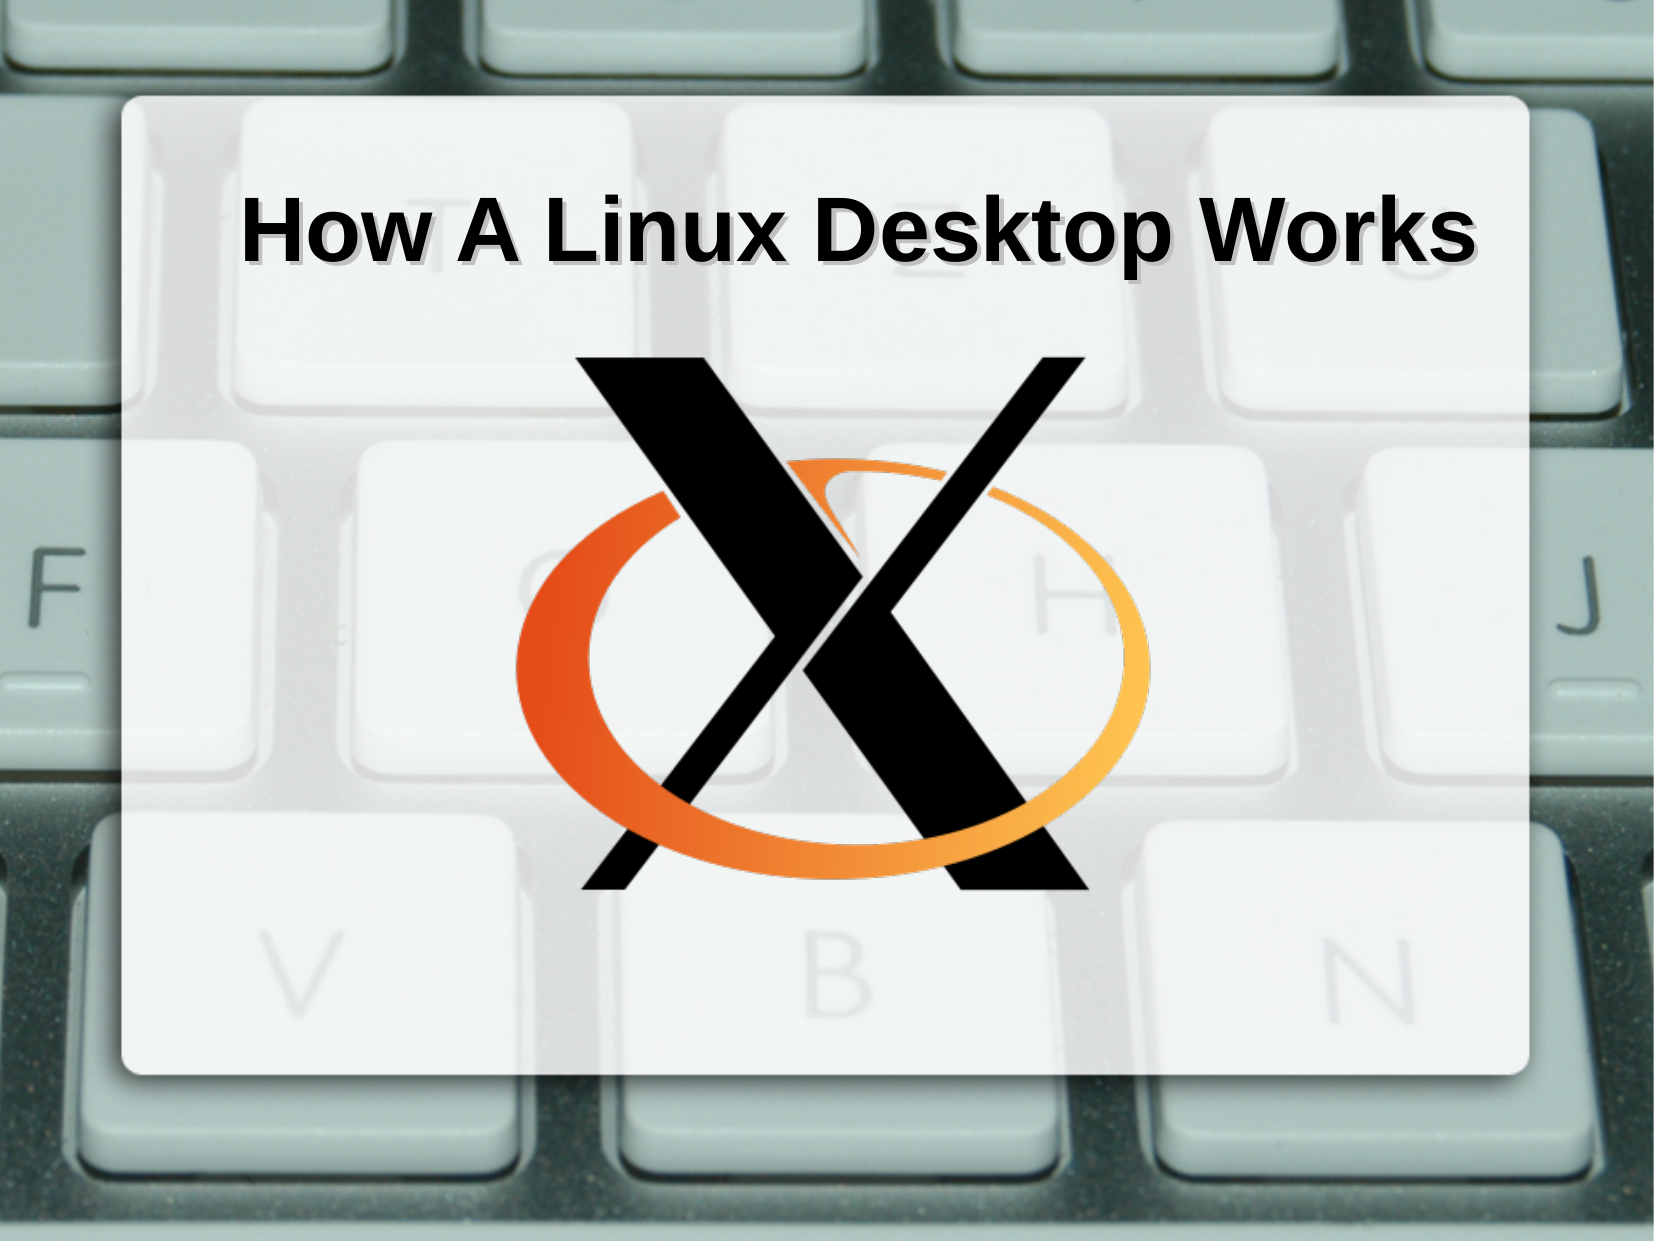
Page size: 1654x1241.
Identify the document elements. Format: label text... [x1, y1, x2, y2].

picture [0, 0, 1654, 1241]
text_box How A Linux Desktop Works [225, 171, 1499, 305]
